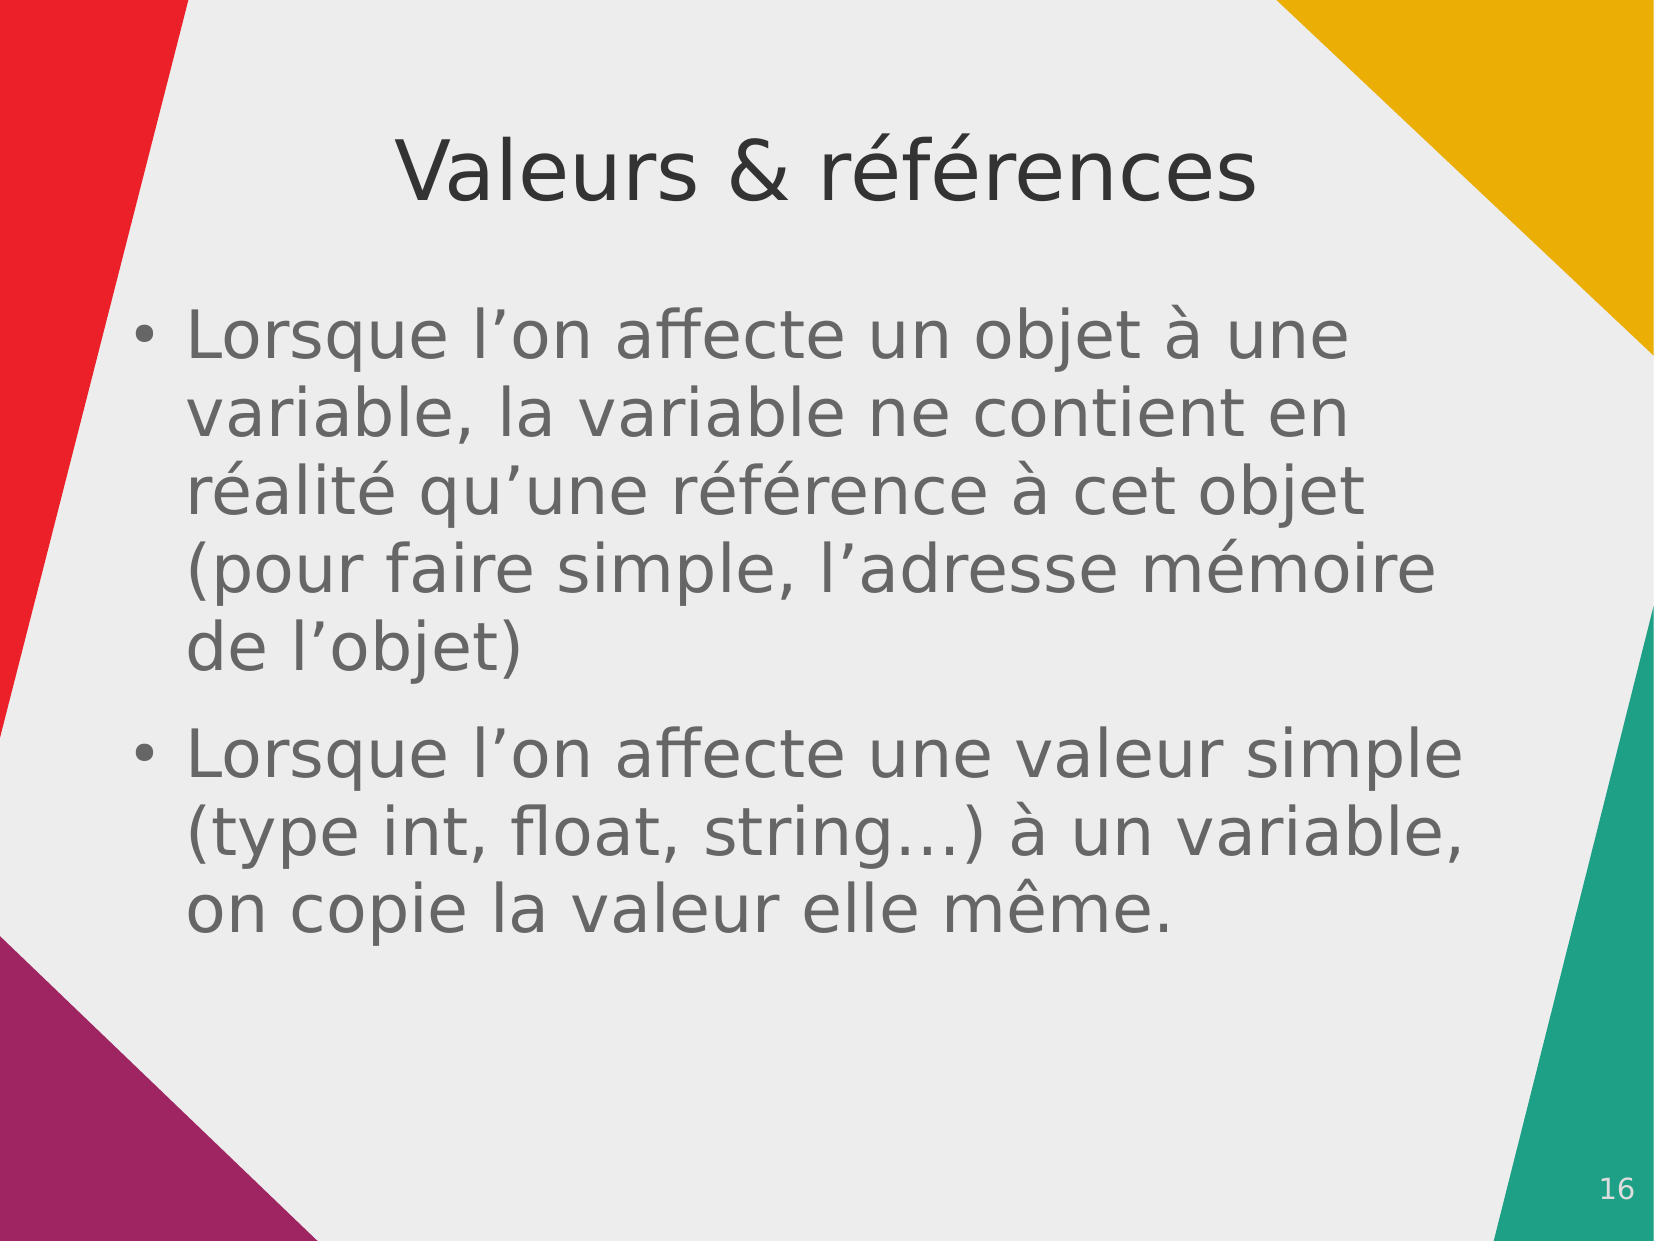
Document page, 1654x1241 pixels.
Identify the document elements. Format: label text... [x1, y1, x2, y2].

title Valeurs & références [114, 73, 1539, 271]
list Lorsque l’on affecte un objet à une variable, la variable ne contient en réalité qu’une référence à cet objet (pour faire simple, l’adresse mémoire de l’objet) Lorsque l’on affecte une valeur simple (type int, float, string…) à un variable, on copie la valeur elle même. [114, 297, 1539, 1028]
